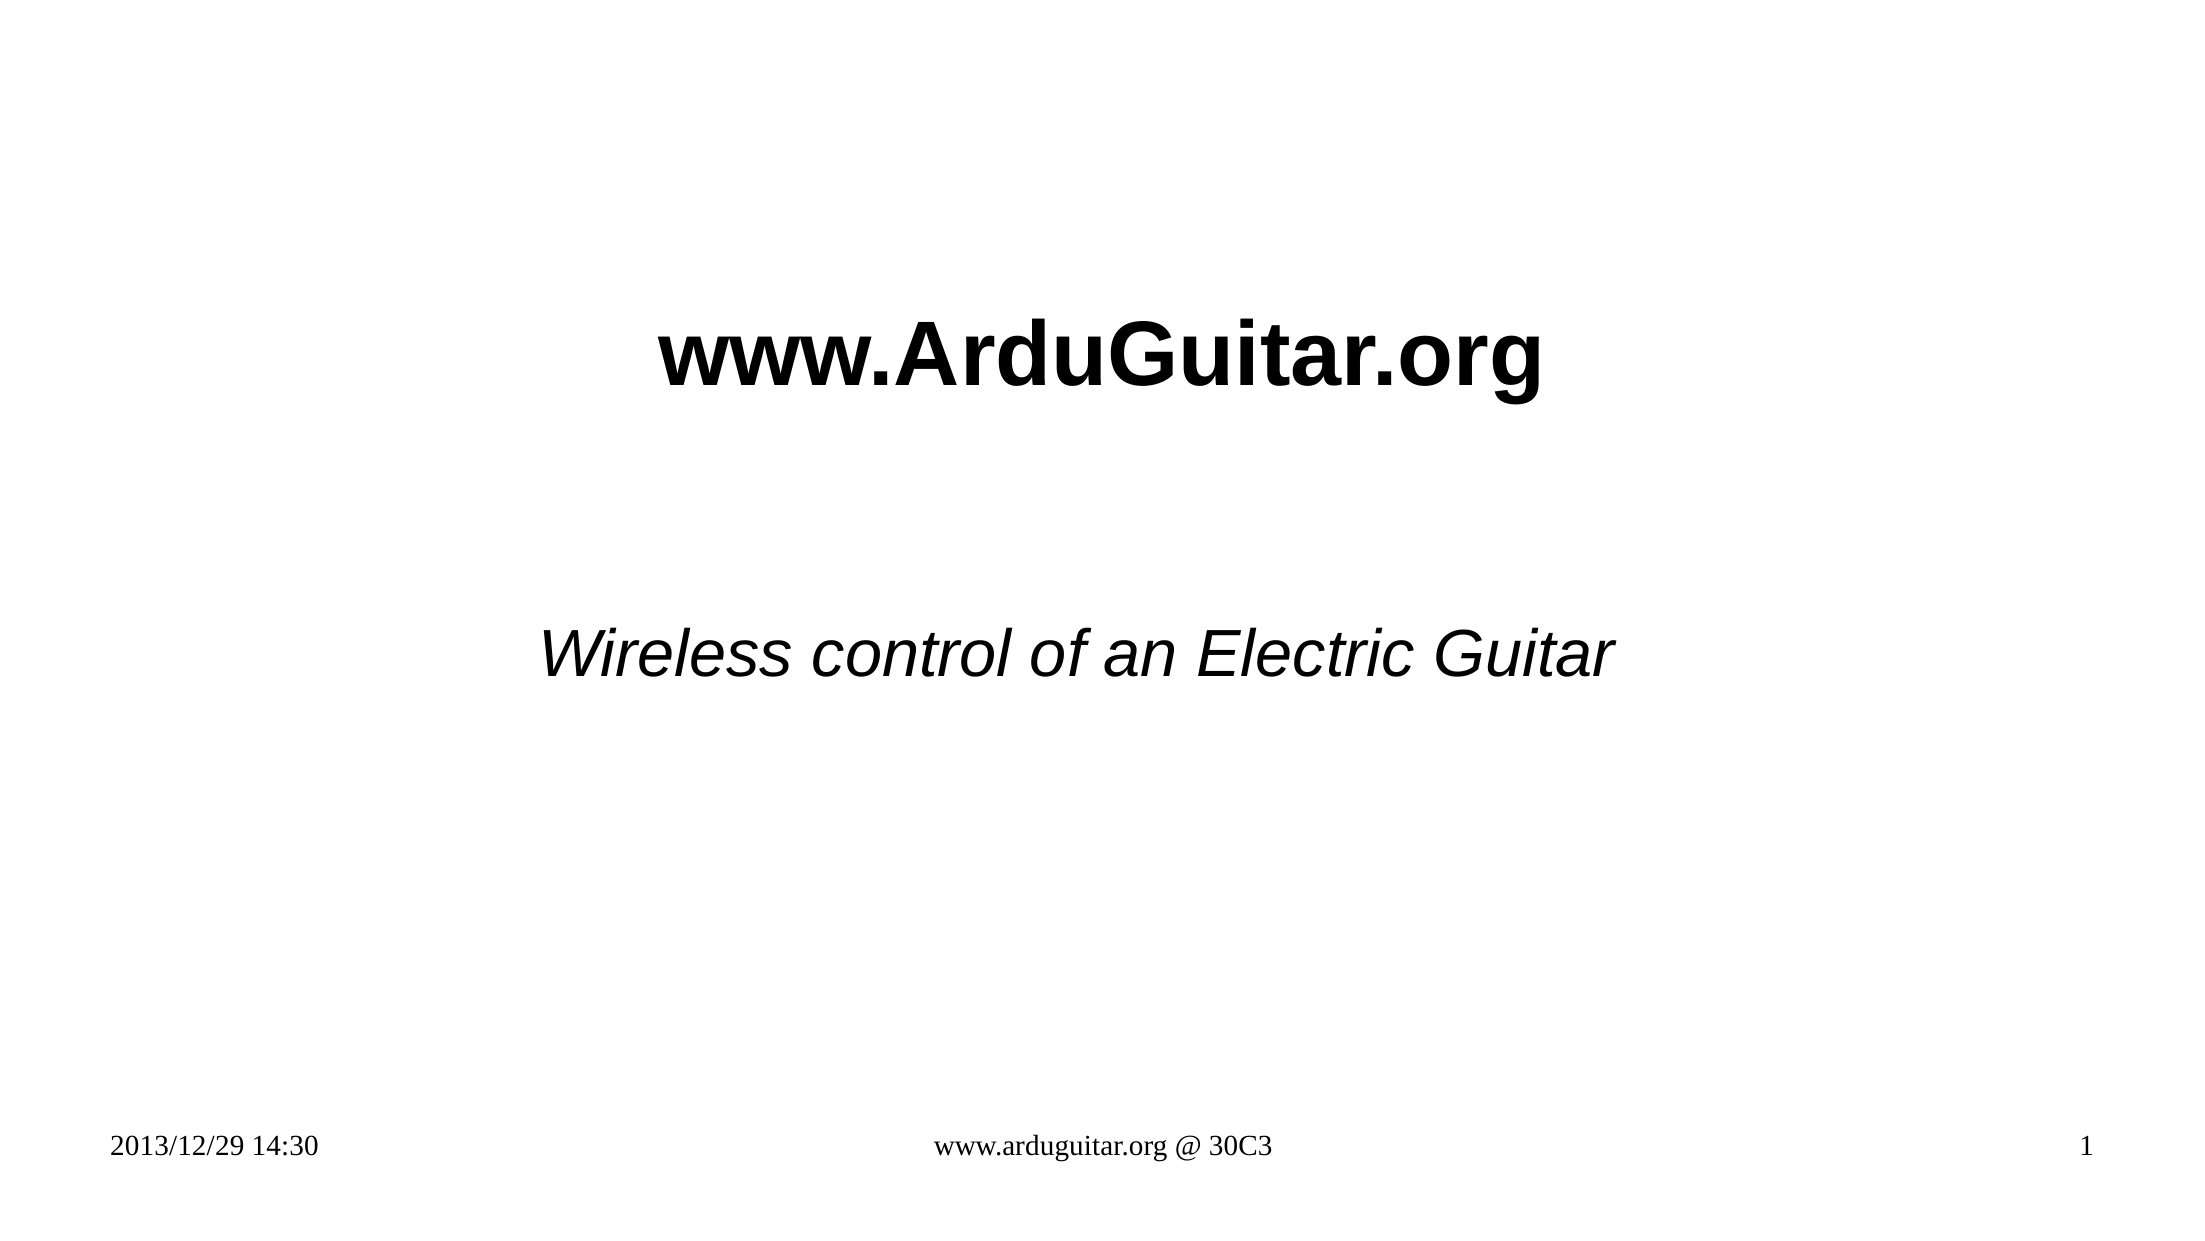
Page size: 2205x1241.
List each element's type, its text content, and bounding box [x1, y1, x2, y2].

title www.ArduGuitar.org [110, 250, 2095, 458]
subtitle Wireless control of an Electric Guitar [107, 466, 2048, 915]
